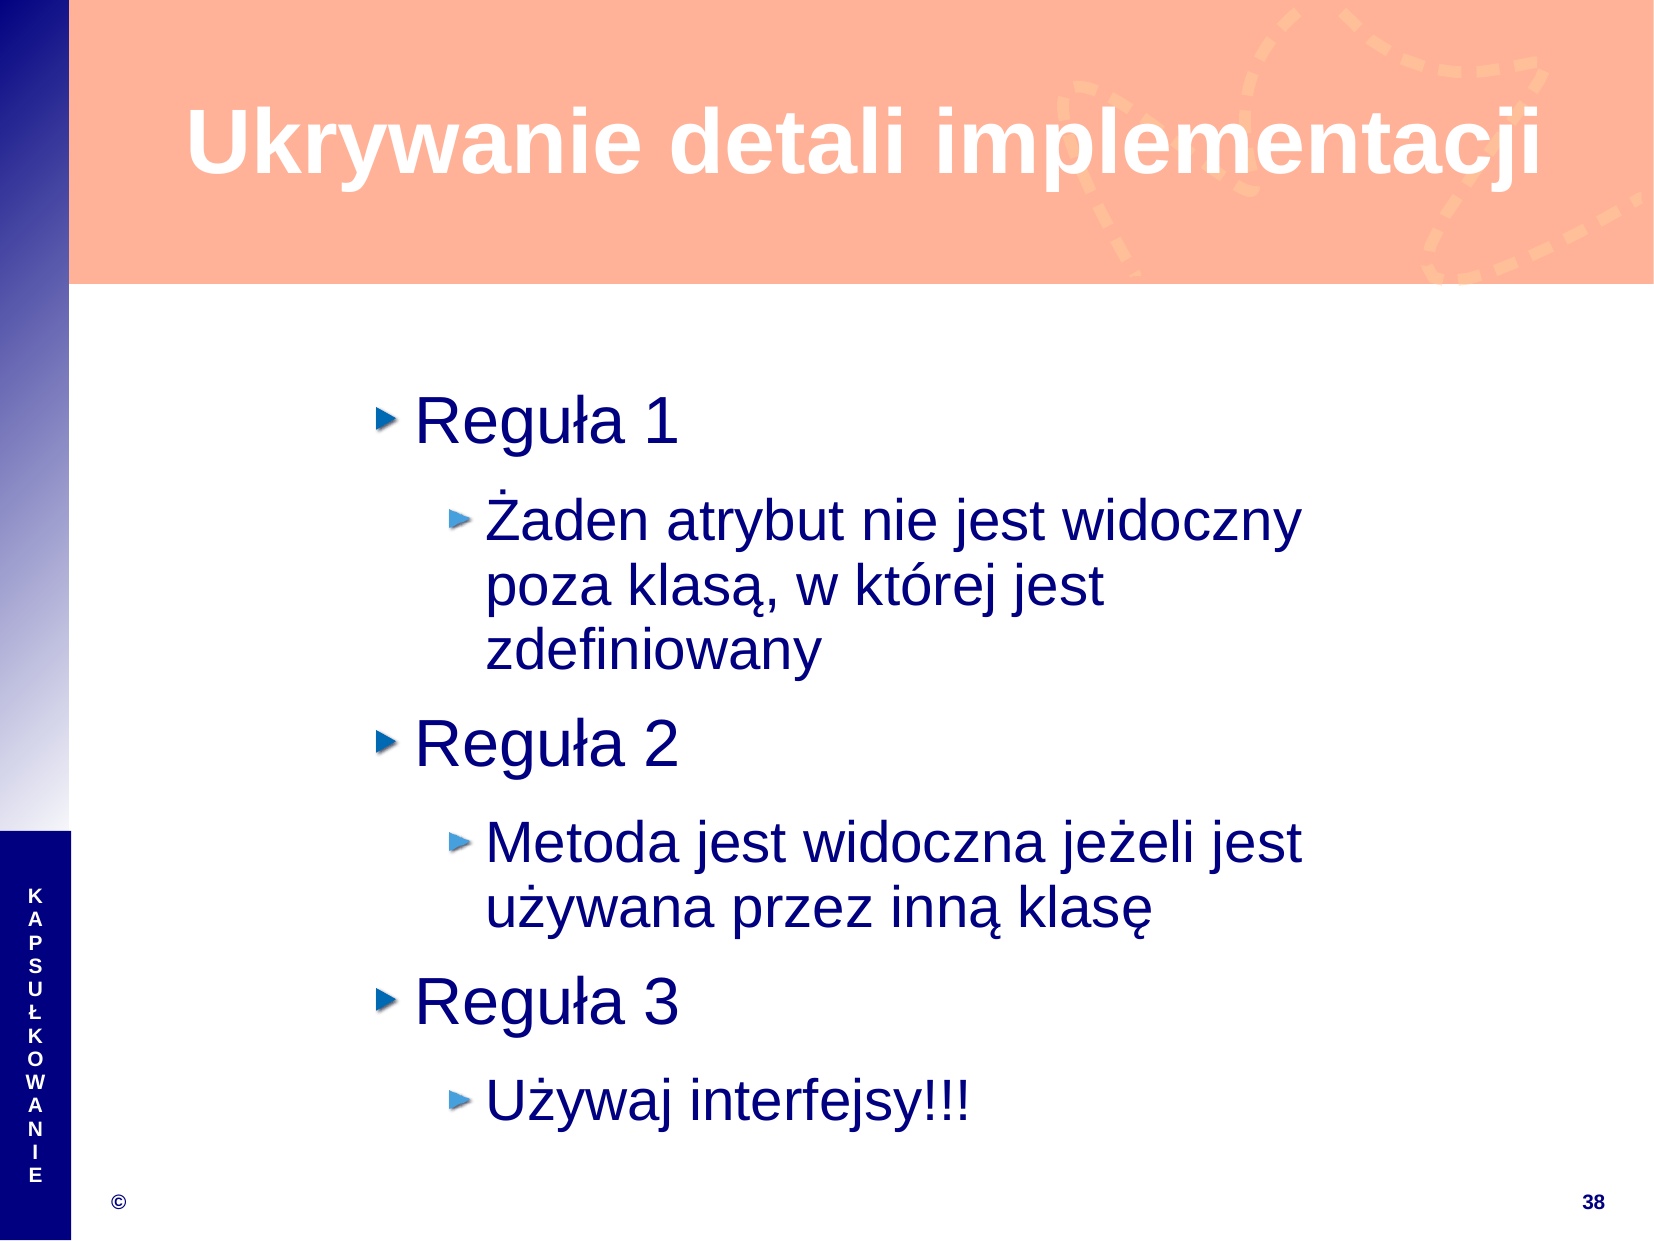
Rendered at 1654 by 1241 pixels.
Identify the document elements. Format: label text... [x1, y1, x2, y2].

text_box K A P S U Ł K O W A N I E [0, 830, 71, 1241]
list Reguła 1 Żaden atrybut nie jest widoczny poza klasą, w której jest zdefiniowany Reguła 2 Metoda jest widoczna jeżeli jest używana przez inną klasę Reguła 3 Używaj interfejsy!!! [343, 383, 1306, 1132]
title Ukrywanie detali implementacji [115, 37, 1617, 246]
